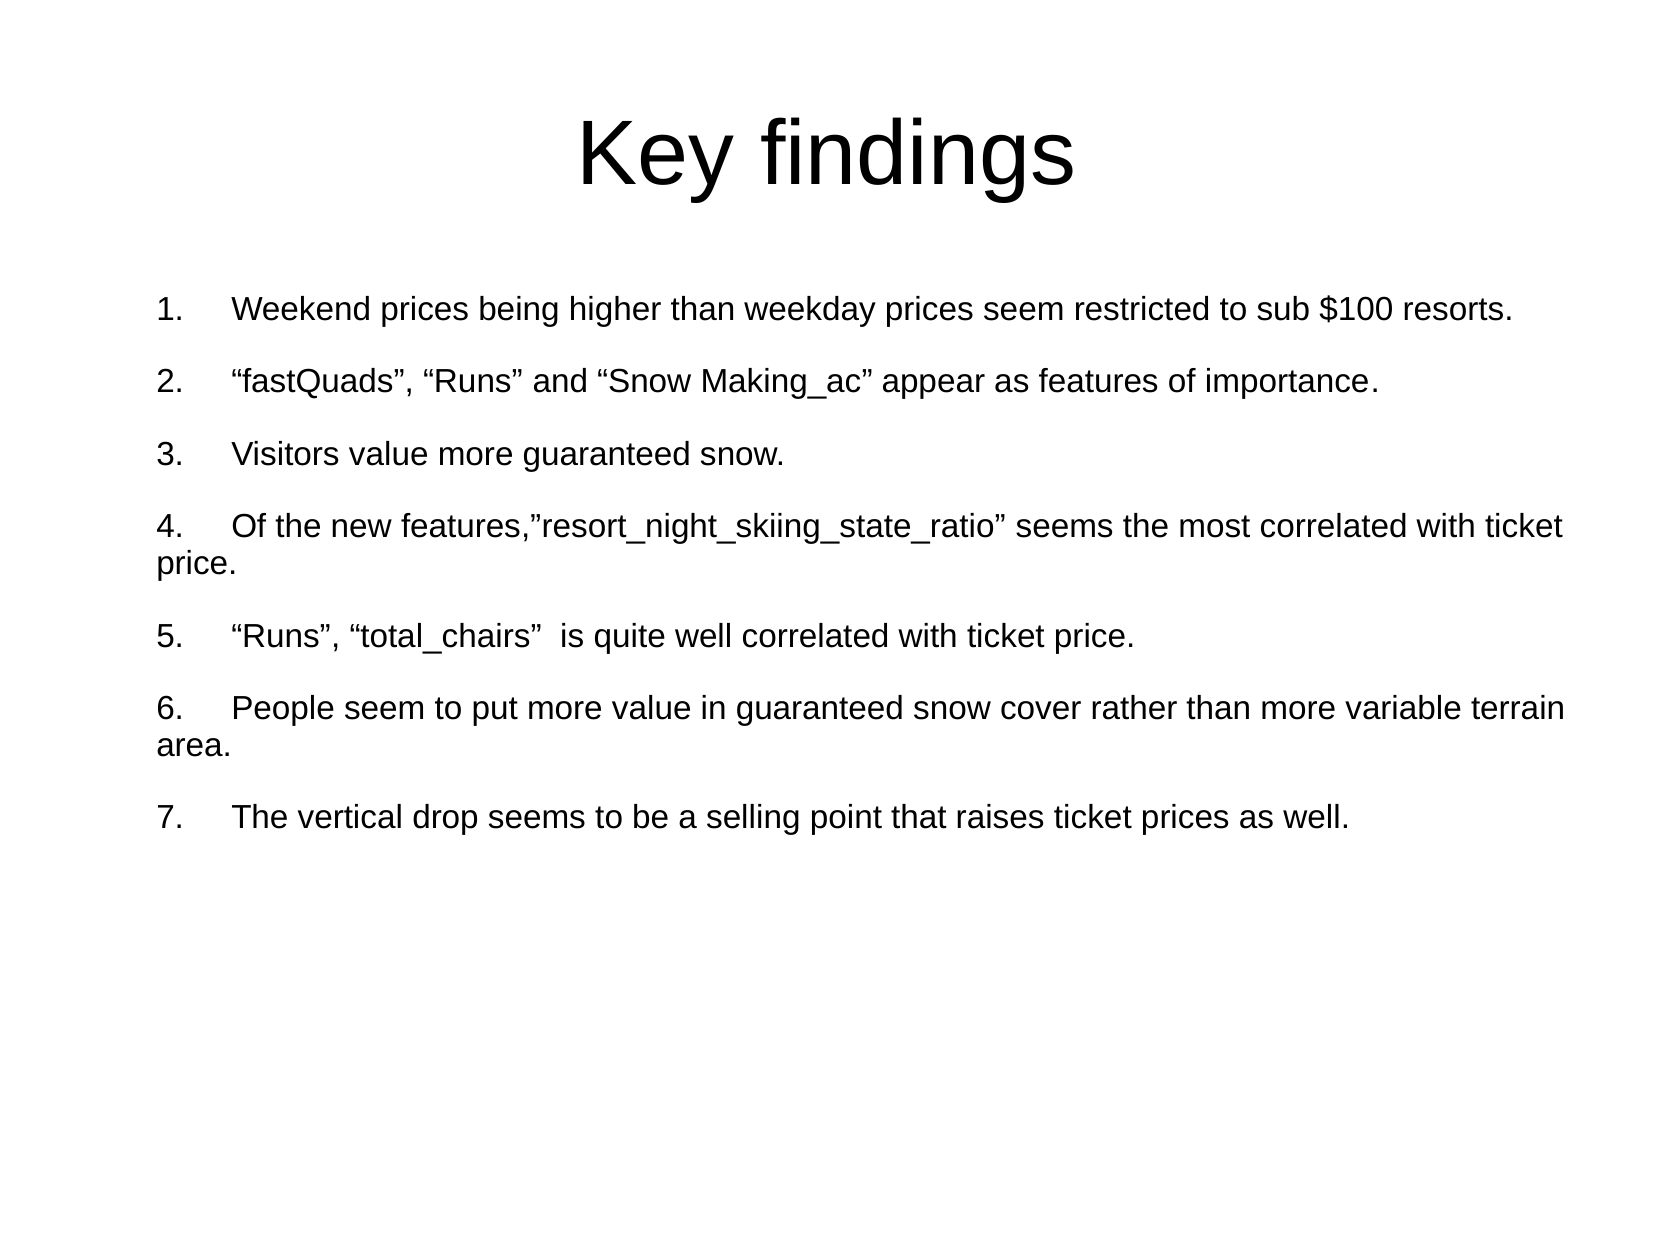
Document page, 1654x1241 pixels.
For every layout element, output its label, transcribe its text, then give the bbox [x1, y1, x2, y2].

title Key findings [82, 49, 1571, 257]
list 1. Weekend prices being higher than weekday prices seem restricted to sub $100 resorts. 2. “fastQuads”, “Runs” and “Snow Making_ac” appear as features of importance. 3. Visitors value more guaranteed snow. 4. Of the new features,”resort_night_skiing_state_ratio” seems the most correlated with ticket price. 5. “Runs”, “total_chairs” is quite well correlated with ticket price. 6. People seem to put more value in guaranteed snow cover rather than more variable terrain area. 7. The vertical drop seems to be a selling point that raises ticket prices as well. [82, 290, 1571, 1010]
